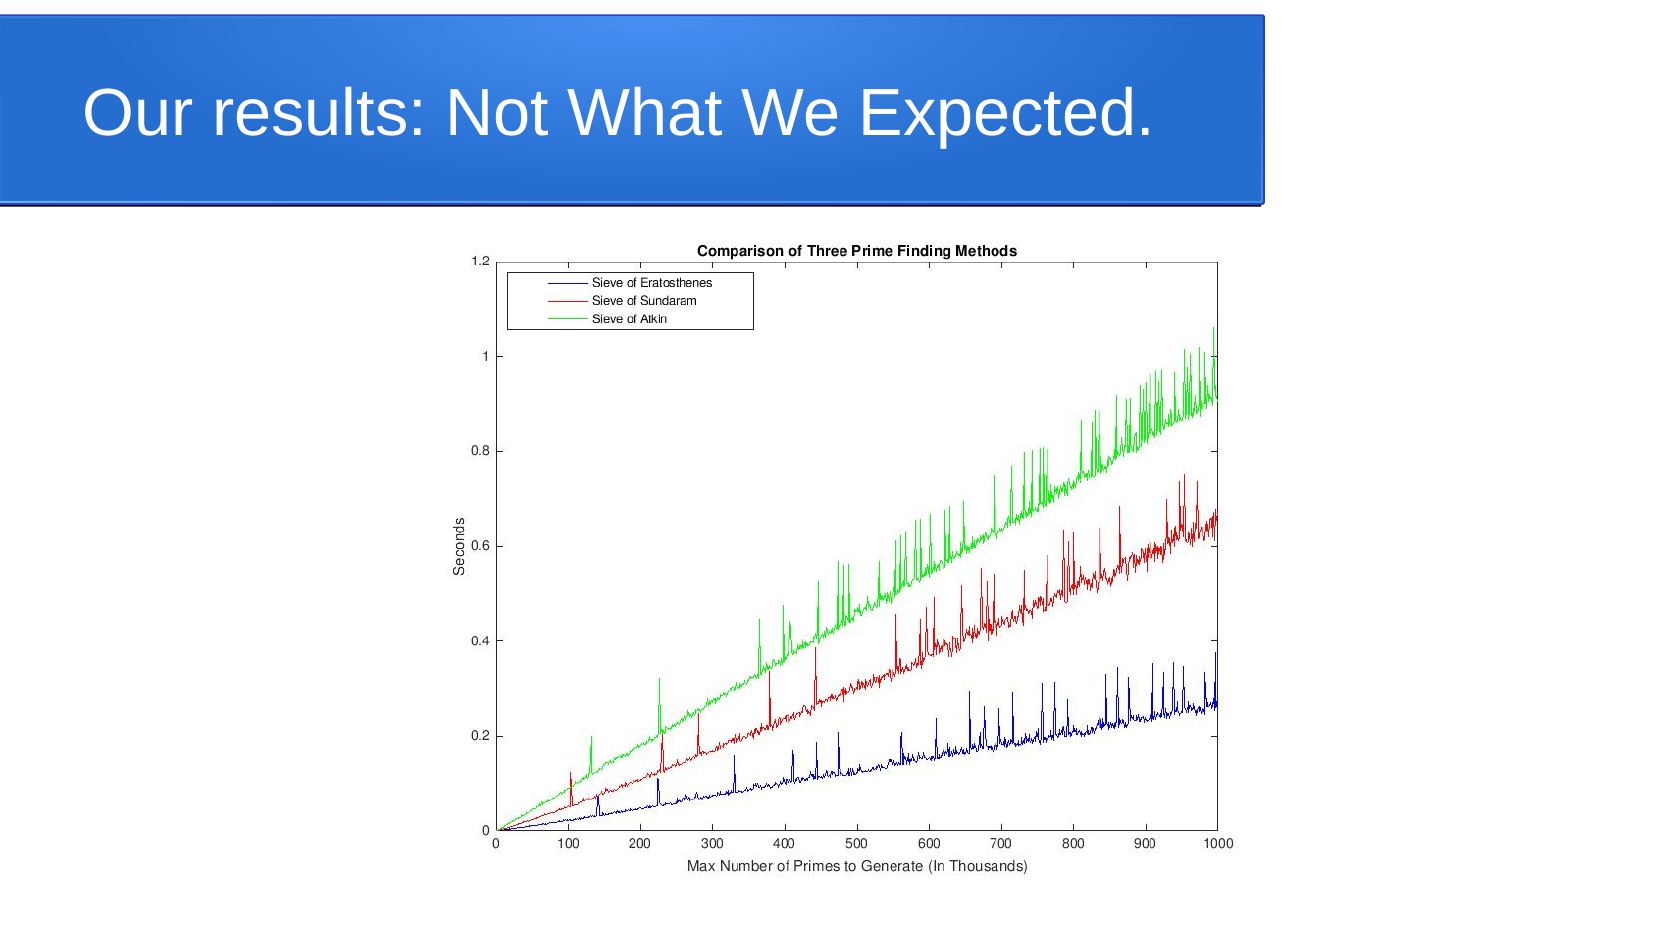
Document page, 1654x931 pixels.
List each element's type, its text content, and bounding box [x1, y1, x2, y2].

picture [375, 209, 1306, 907]
title Our results: Not What We Expected. [82, 35, 1235, 189]
